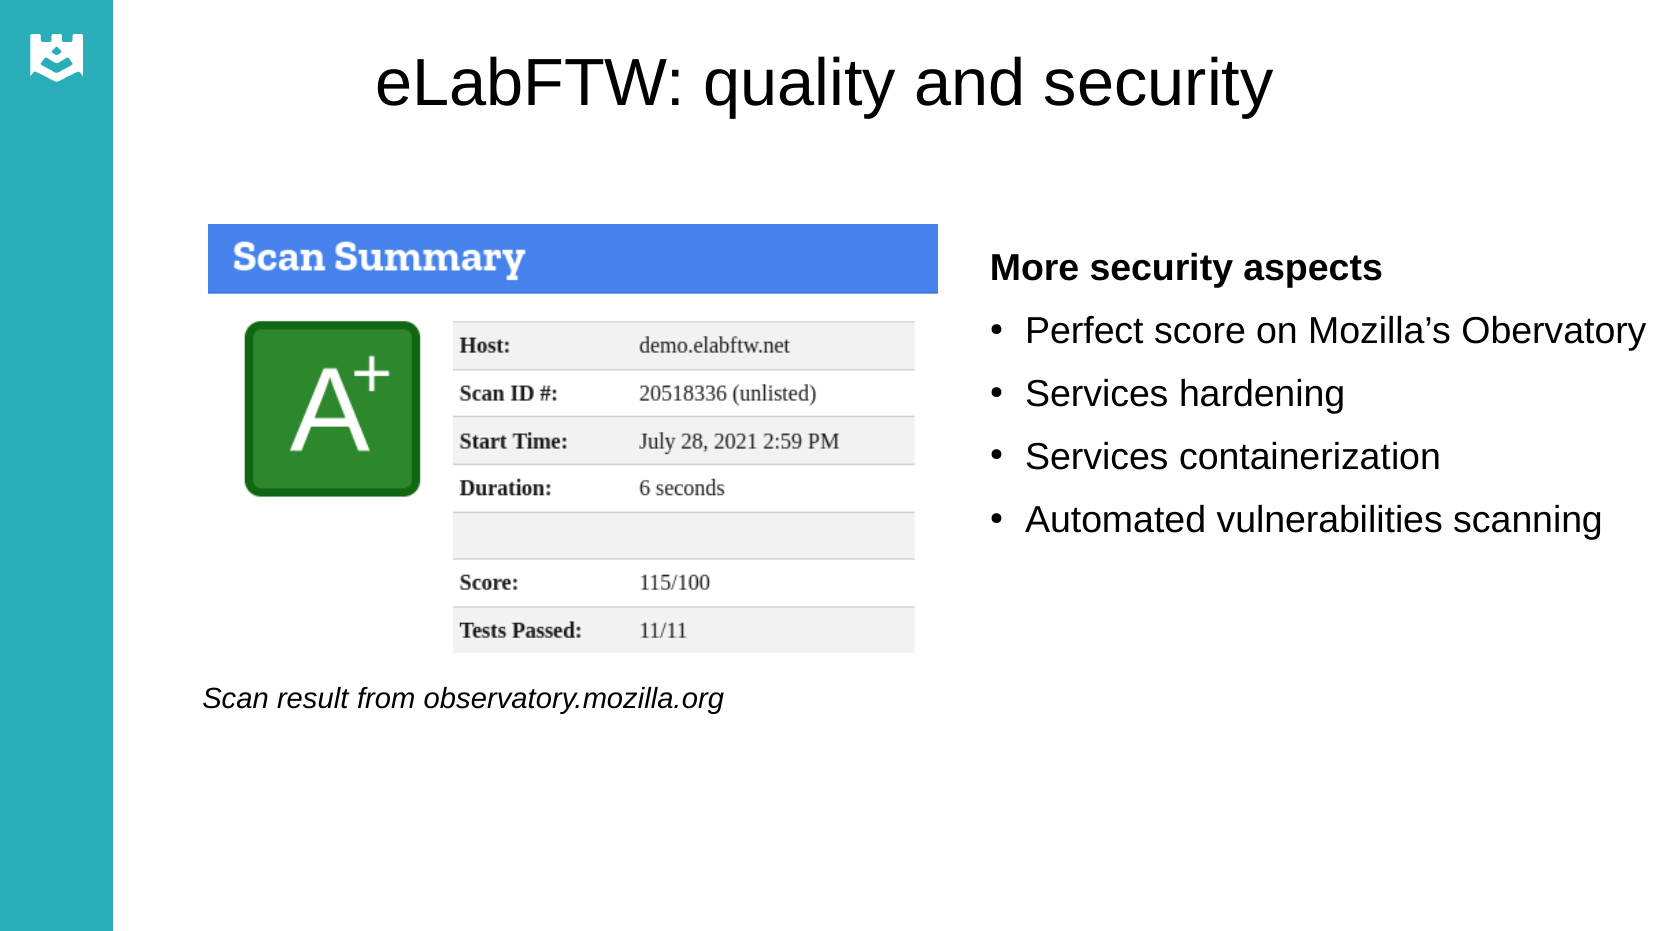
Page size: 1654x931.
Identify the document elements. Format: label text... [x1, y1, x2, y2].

picture [0, 0, 113, 931]
picture [208, 224, 938, 675]
text_box More security aspects Perfect score on Mozilla’s Obervatory Services hardening Services containerization Automated vulnerabilities scanning [975, 218, 1654, 863]
text_box Scan result from observatory.mozilla.org [187, 675, 1013, 723]
text_box eLabFTW: quality and security [113, 37, 1651, 188]
